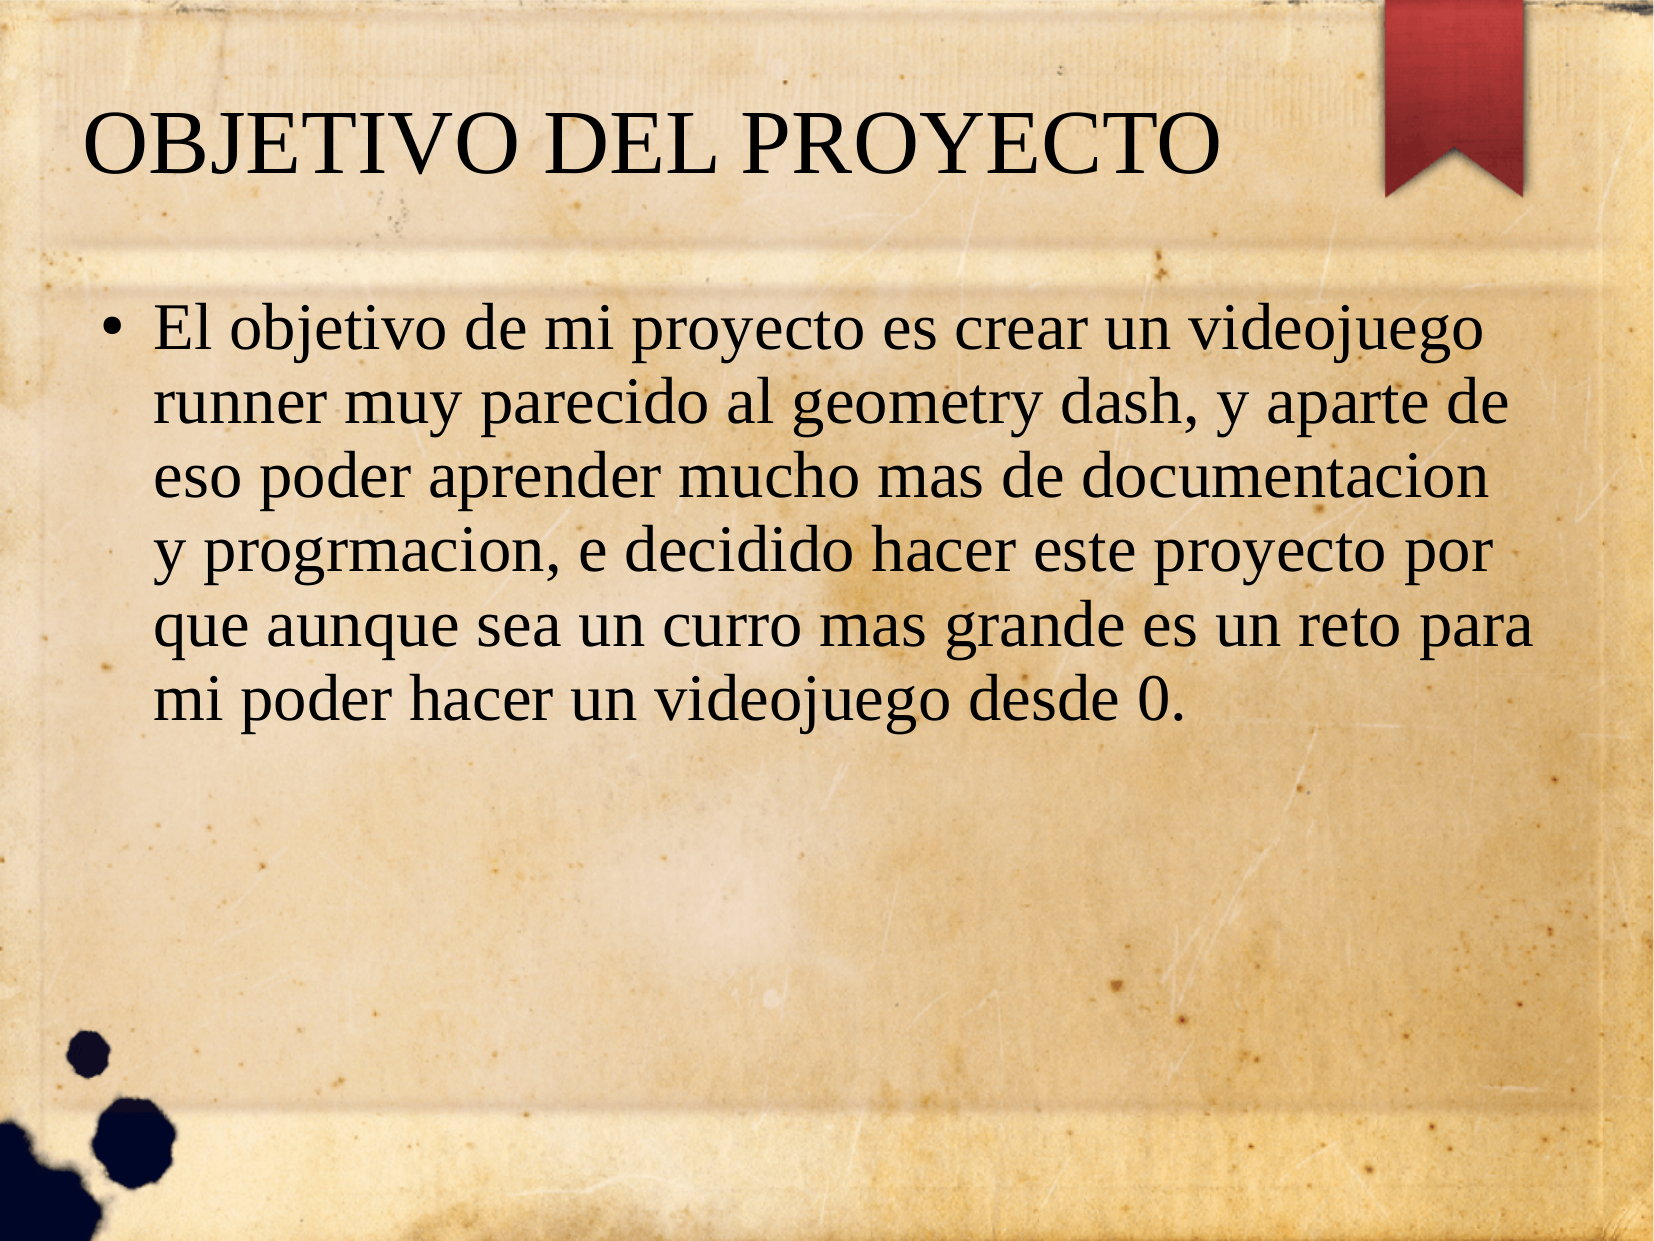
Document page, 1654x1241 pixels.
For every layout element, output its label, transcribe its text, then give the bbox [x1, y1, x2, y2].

picture [0, 0, 1654, 1241]
title OBJETIVO DEL PROYECTO [82, 49, 1347, 237]
list El objetivo de mi proyecto es crear un videojuego runner muy parecido al geometry dash, y aparte de eso poder aprender mucho mas de documentacion y progrmacion, e decidido hacer este proyecto por que aunque sea un curro mas grande es un reto para mi poder hacer un videojuego desde 0. [82, 290, 1538, 1010]
